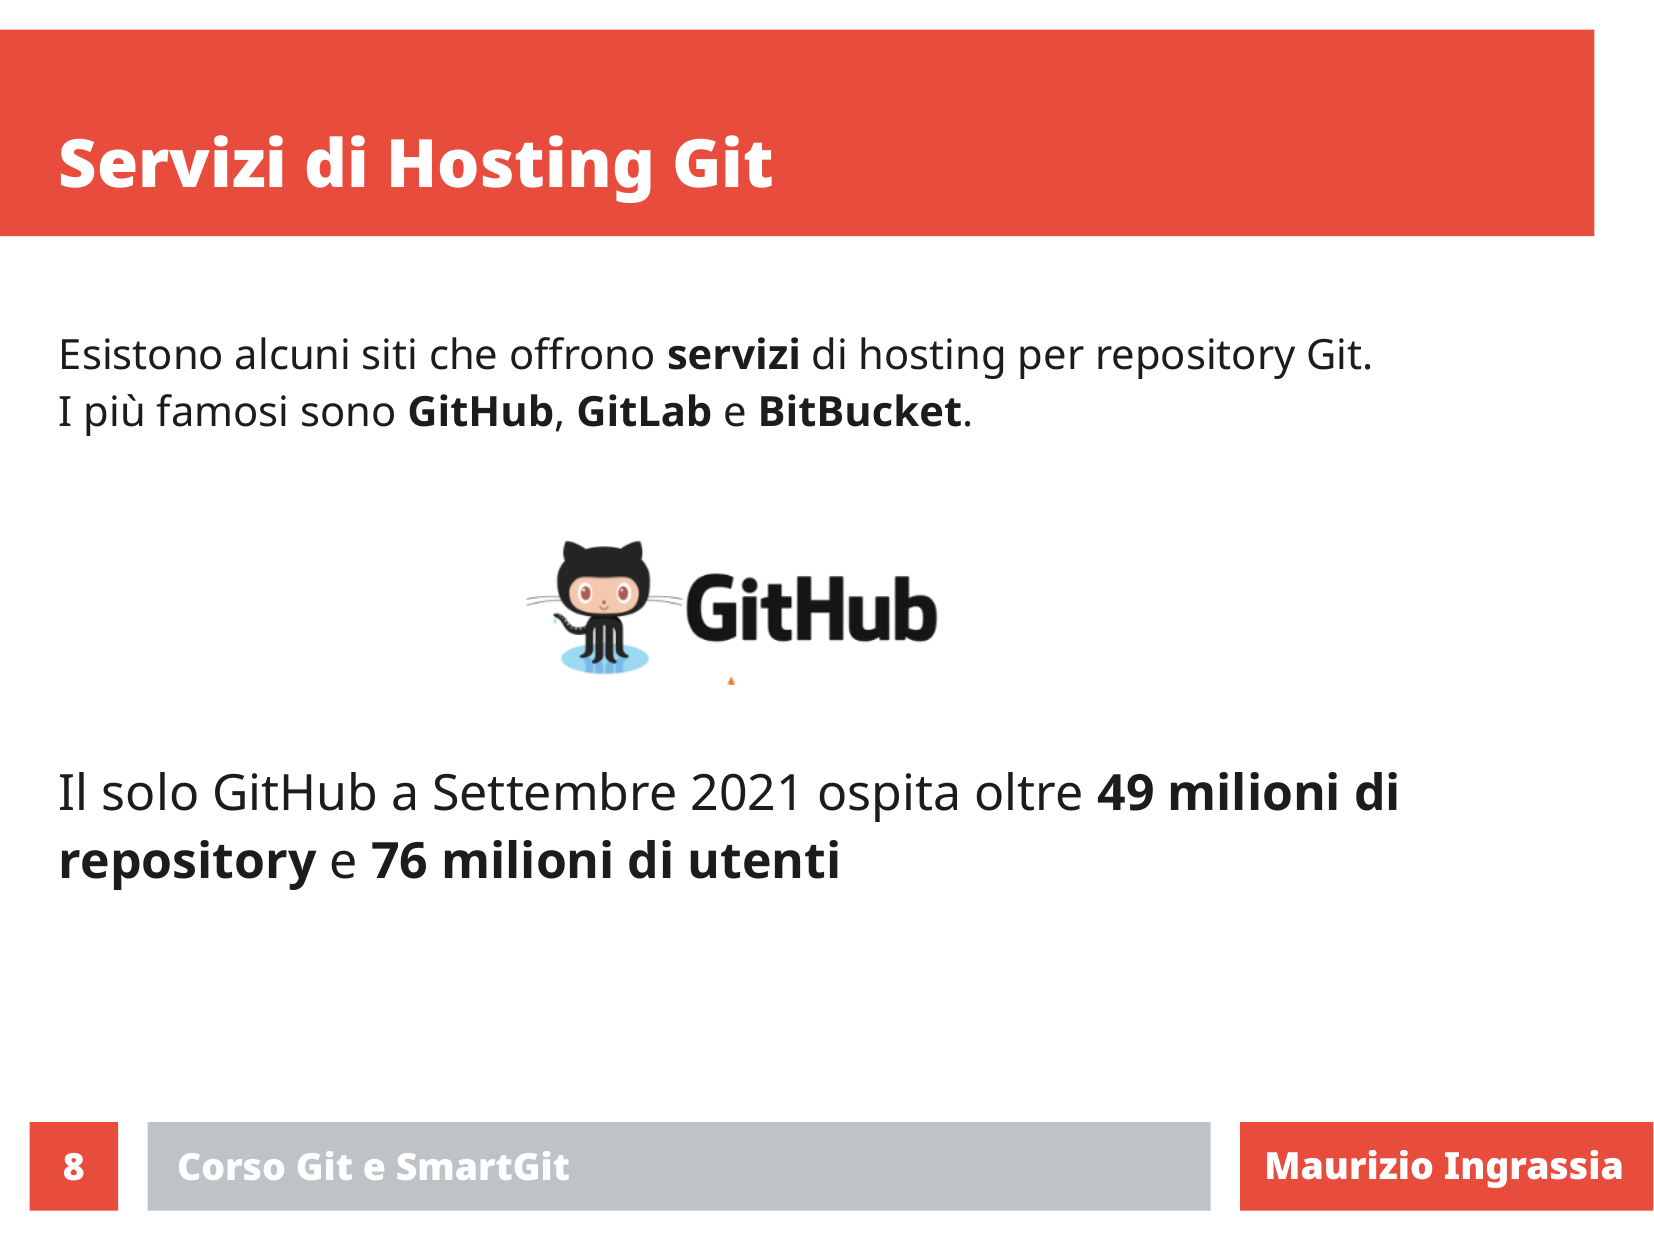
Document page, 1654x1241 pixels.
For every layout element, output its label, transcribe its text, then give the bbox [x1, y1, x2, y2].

title Servizi di Hosting Git [59, 59, 1595, 207]
picture [522, 530, 957, 686]
list Esistono alcuni siti che offrono servizi di hosting per repository Git. I più famosi sono GitHub, GitLab e BitBucket. Il solo GitHub a Settembre 2021 ospita oltre 49 milioni di repository e 76 milioni di utenti [59, 324, 1565, 1093]
